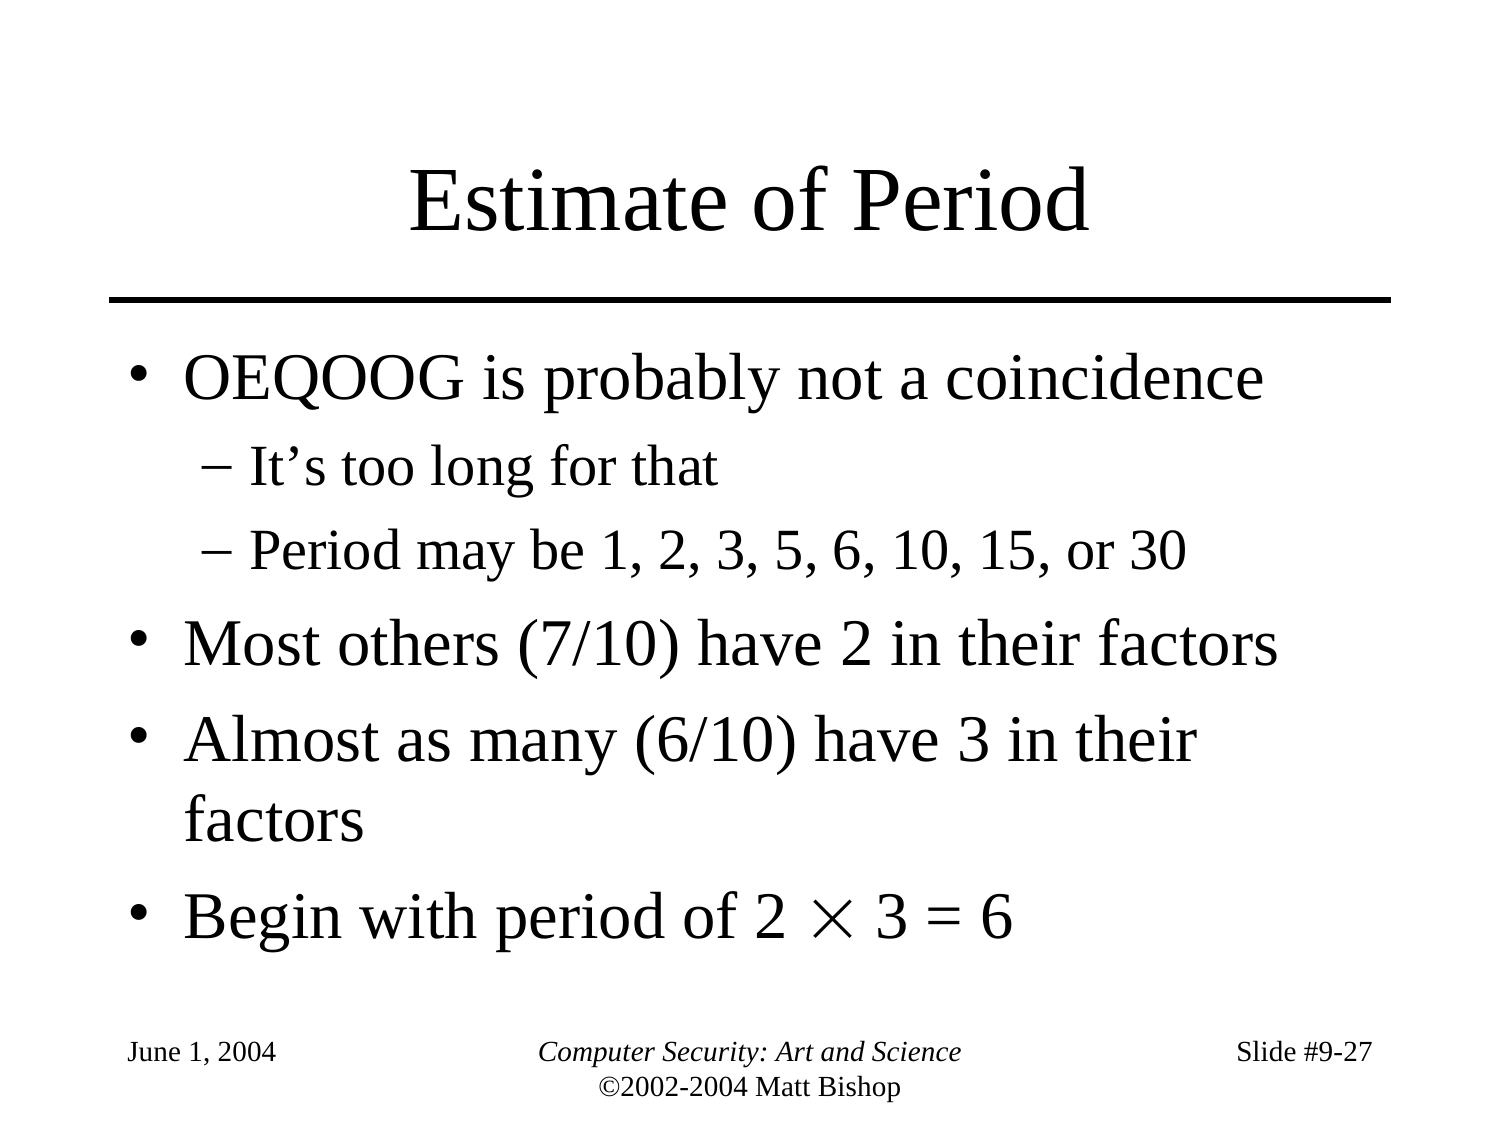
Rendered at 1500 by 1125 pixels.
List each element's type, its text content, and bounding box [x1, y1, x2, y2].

title Estimate of Period [112, 99, 1388, 288]
list OEQOOG is probably not a coincidence It’s too long for that Period may be 1, 2, 3, 5, 6, 10, 15, or 30 Most others (7/10) have 2 in their factors Almost as many (6/10) have 3 in their factors Begin with period of 2  3 = 6 [112, 324, 1388, 1000]
